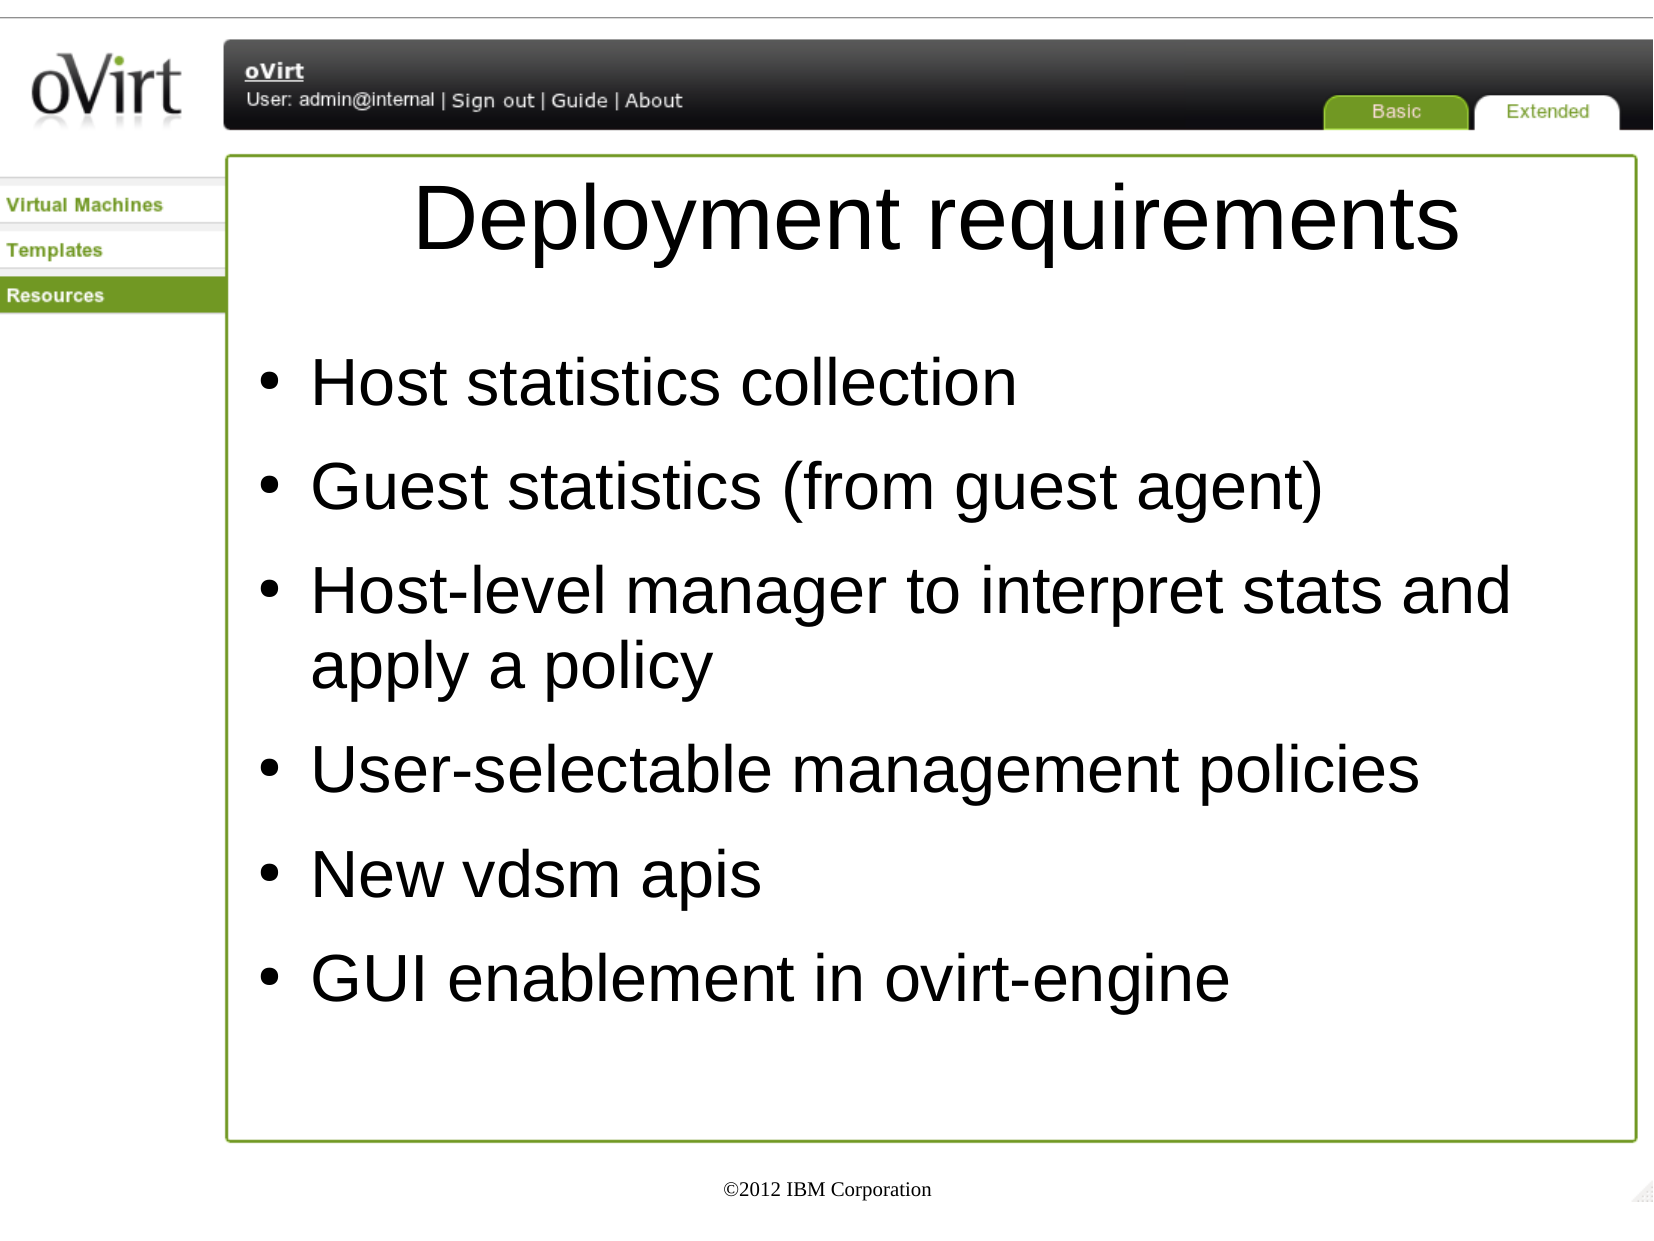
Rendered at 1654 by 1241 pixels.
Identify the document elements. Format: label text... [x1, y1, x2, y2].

list Host statistics collection Guest statistics (from guest agent) Host-level manager to interpret stats and apply a policy User-selectable management policies New vdsm apis GUI enablement in ovirt-engine [240, 345, 1571, 1133]
picture [0, 17, 1653, 1202]
title Deployment requirements [240, 114, 1636, 322]
